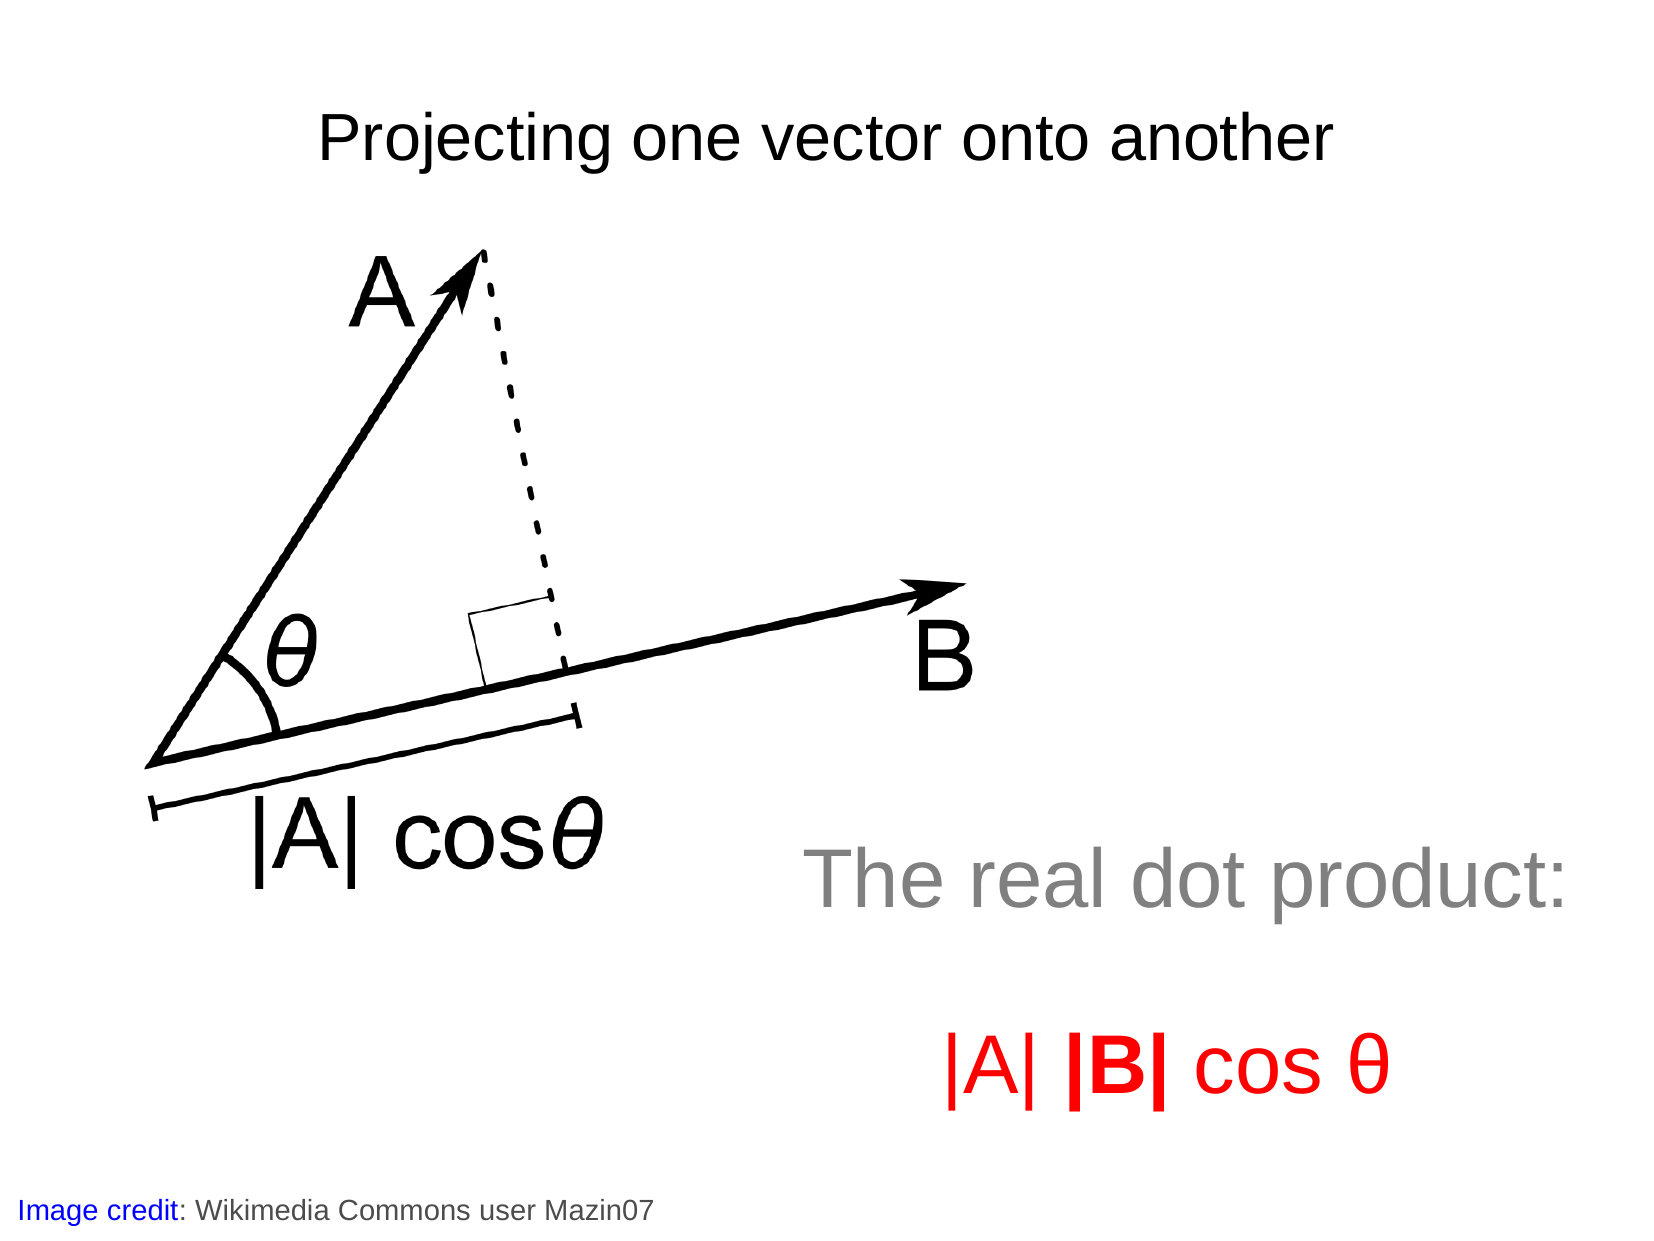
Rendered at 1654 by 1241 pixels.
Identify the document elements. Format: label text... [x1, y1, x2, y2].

subtitle Projecting one vector onto another [82, 49, 1571, 226]
picture [132, 231, 996, 922]
text_box Image credit: Wikimedia Commons user Mazin07 [2, 1186, 1163, 1234]
text_box The real dot product: |A| |B| cos θ [787, 825, 1651, 1119]
